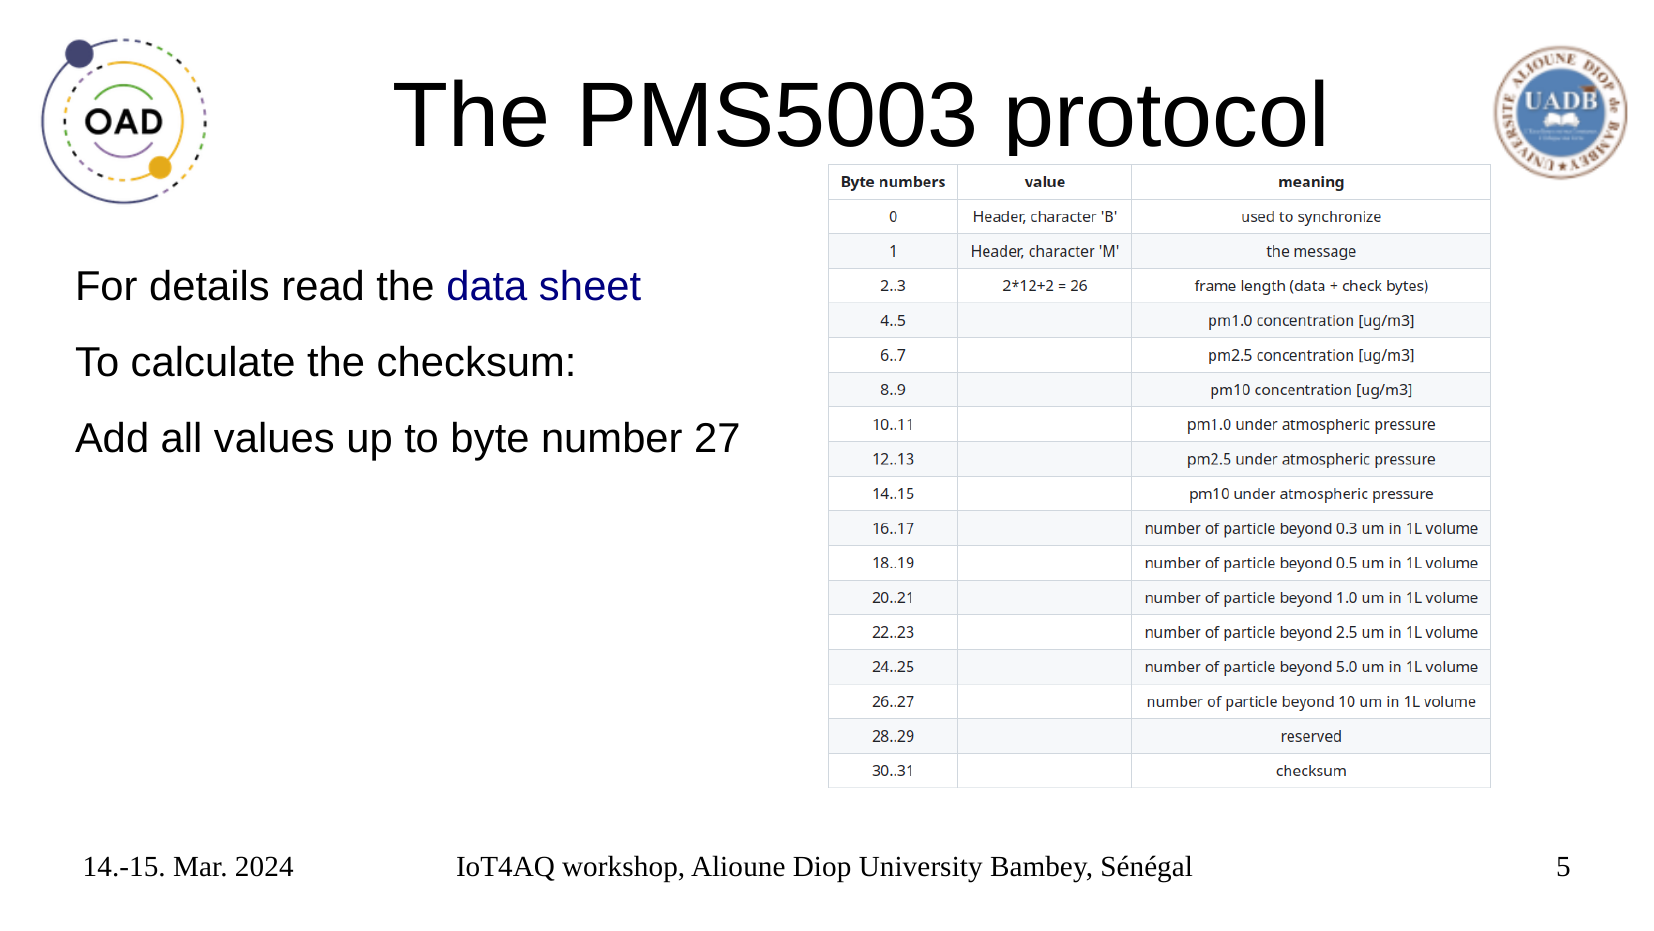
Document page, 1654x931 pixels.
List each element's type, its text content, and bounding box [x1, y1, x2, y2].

list For details read the data sheet To calculate the checksum: Add all values up to byte number 27 [75, 262, 820, 802]
title The PMS5003 protocol [278, 37, 1446, 193]
picture [820, 37, 1641, 802]
picture [0, 24, 242, 225]
